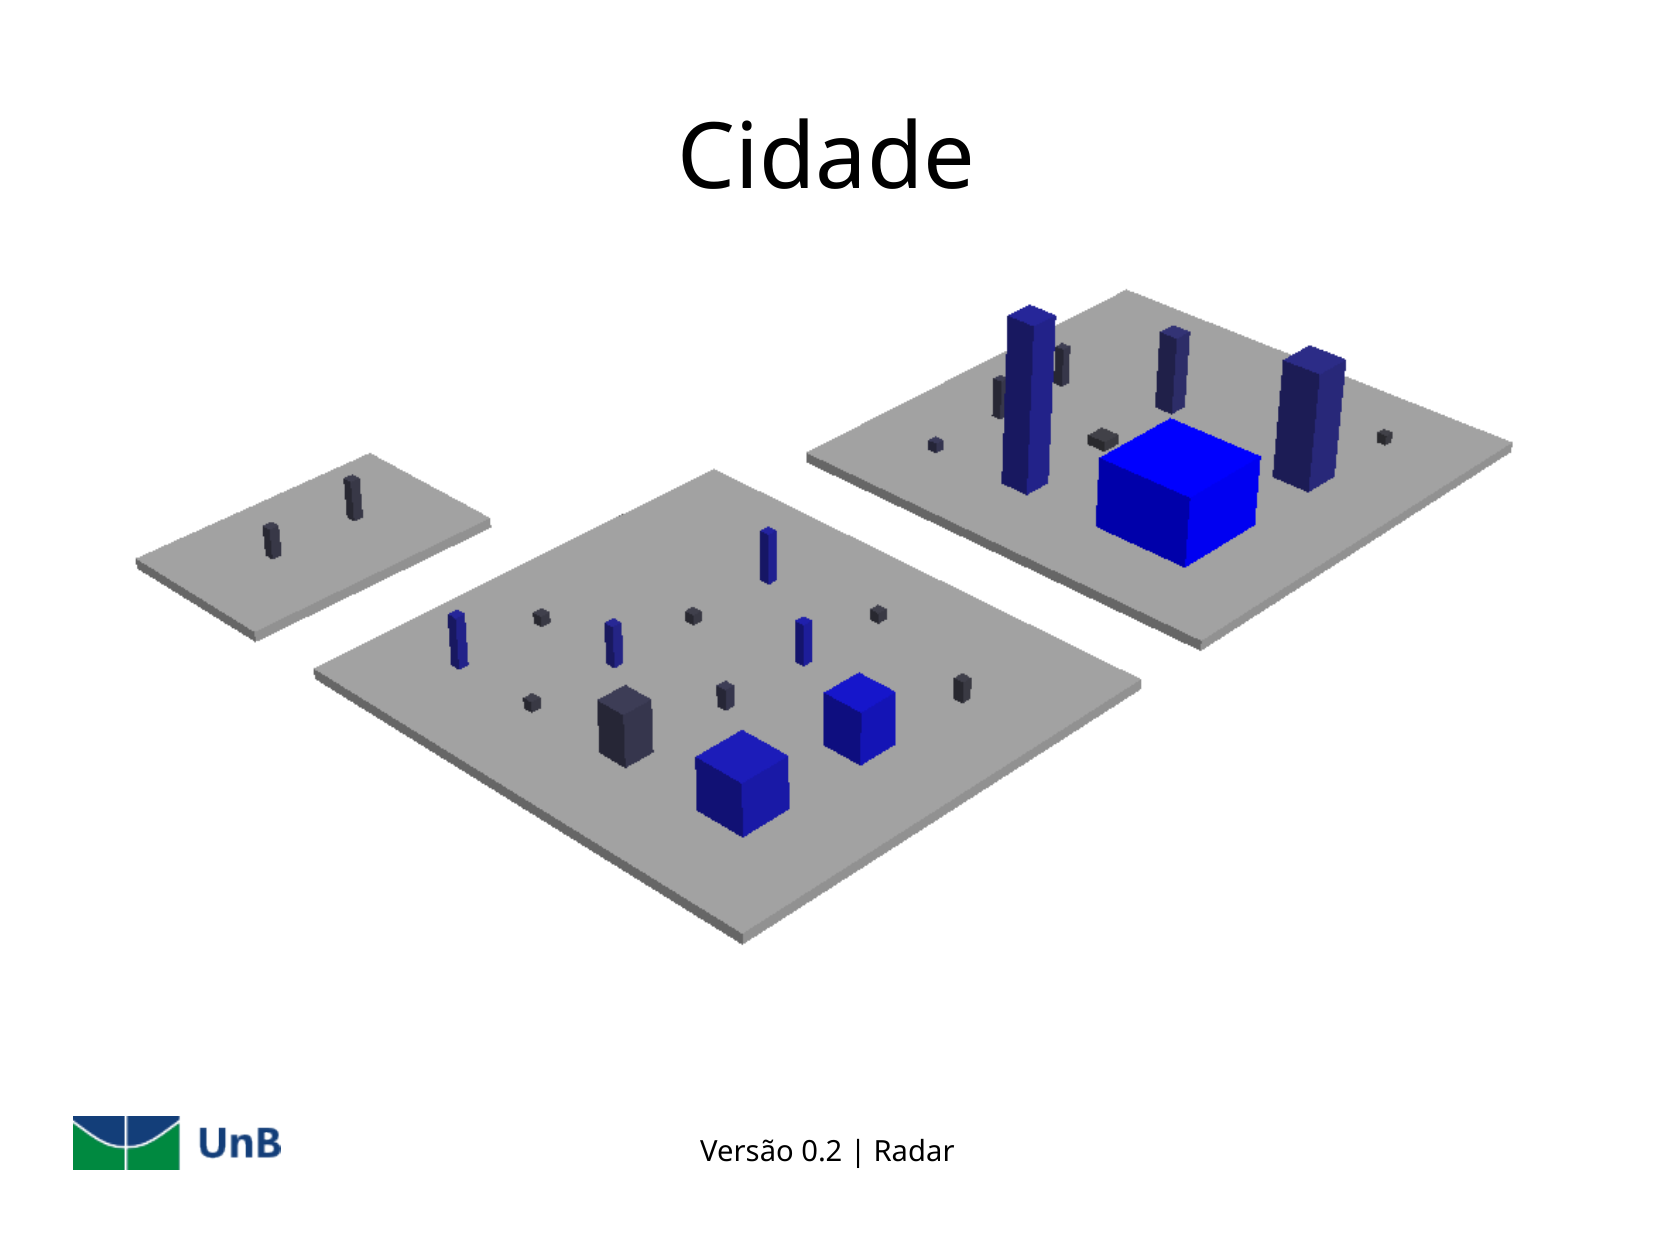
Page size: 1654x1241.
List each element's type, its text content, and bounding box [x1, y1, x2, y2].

title Cidade [82, 49, 1571, 257]
picture [119, 268, 1534, 972]
picture [73, 1116, 281, 1170]
